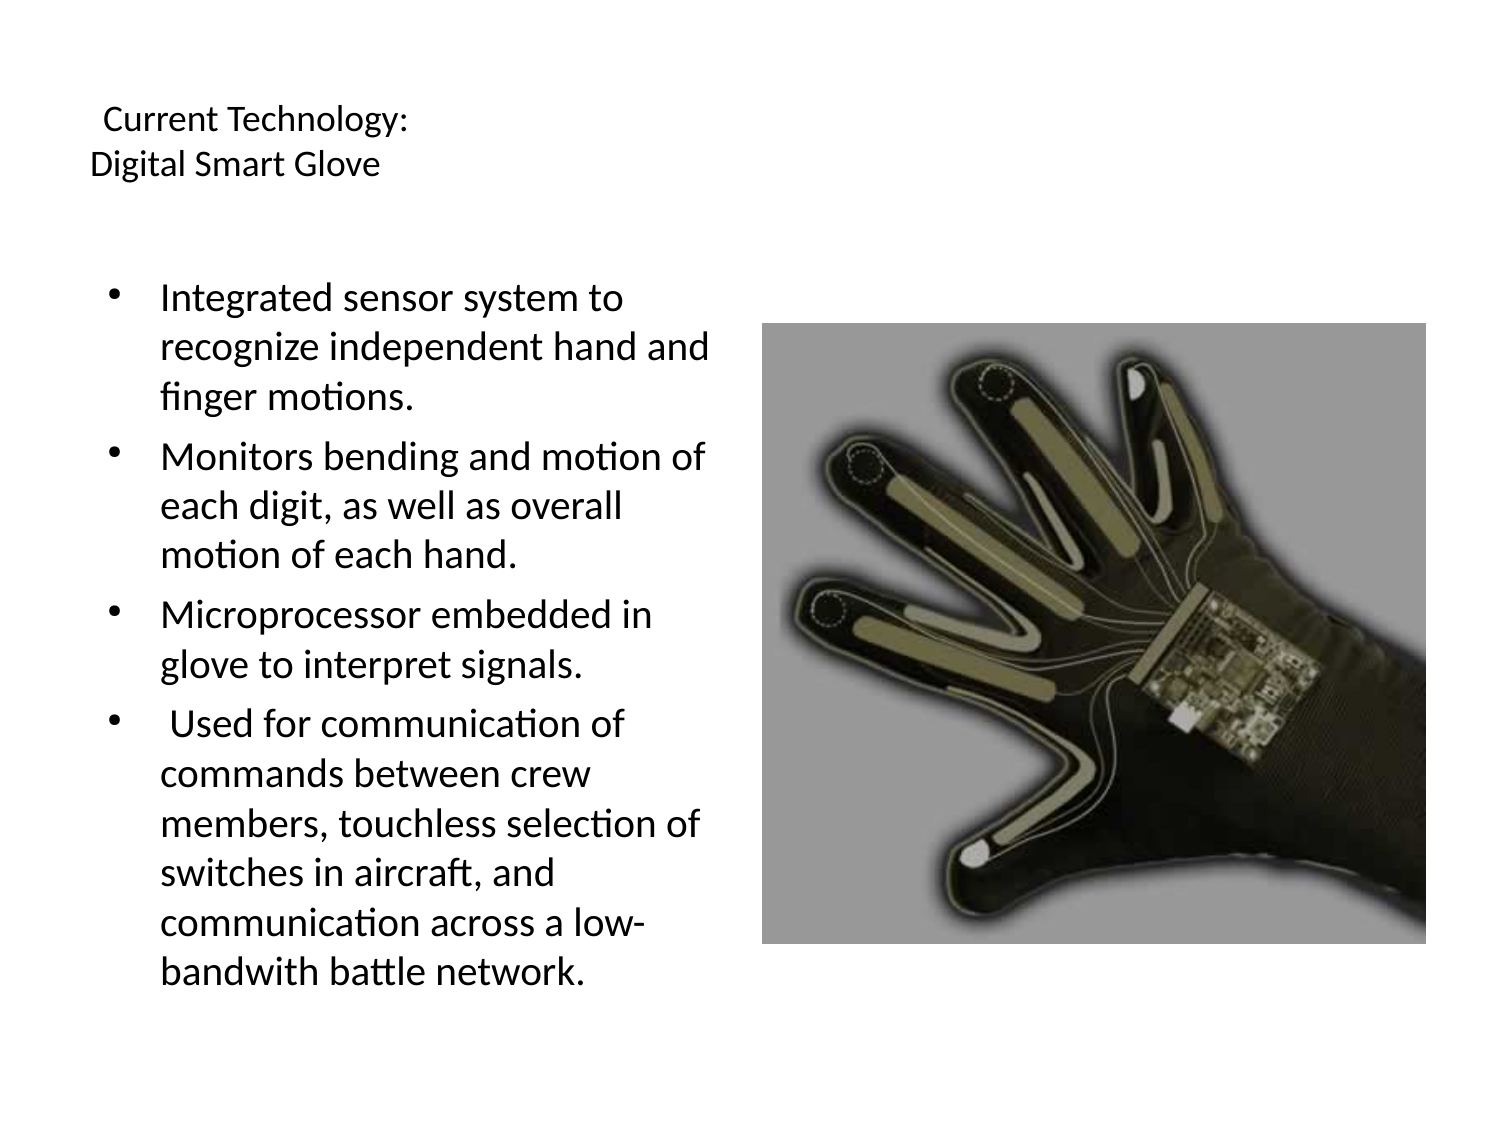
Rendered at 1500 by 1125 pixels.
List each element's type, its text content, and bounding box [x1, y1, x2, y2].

title Current Technology: Digital Smart Glove [75, 45, 1426, 233]
list Integrated sensor system to recognize independent hand and finger motions. Monitors bending and motion of each digit, as well as overall motion of each hand. Microprocessor embedded in glove to interpret signals. Used for communication of commands between crew members, touchless selection of switches in aircraft, and communication across a low-bandwith battle network. [75, 262, 738, 1005]
text_box [762, 323, 1426, 944]
